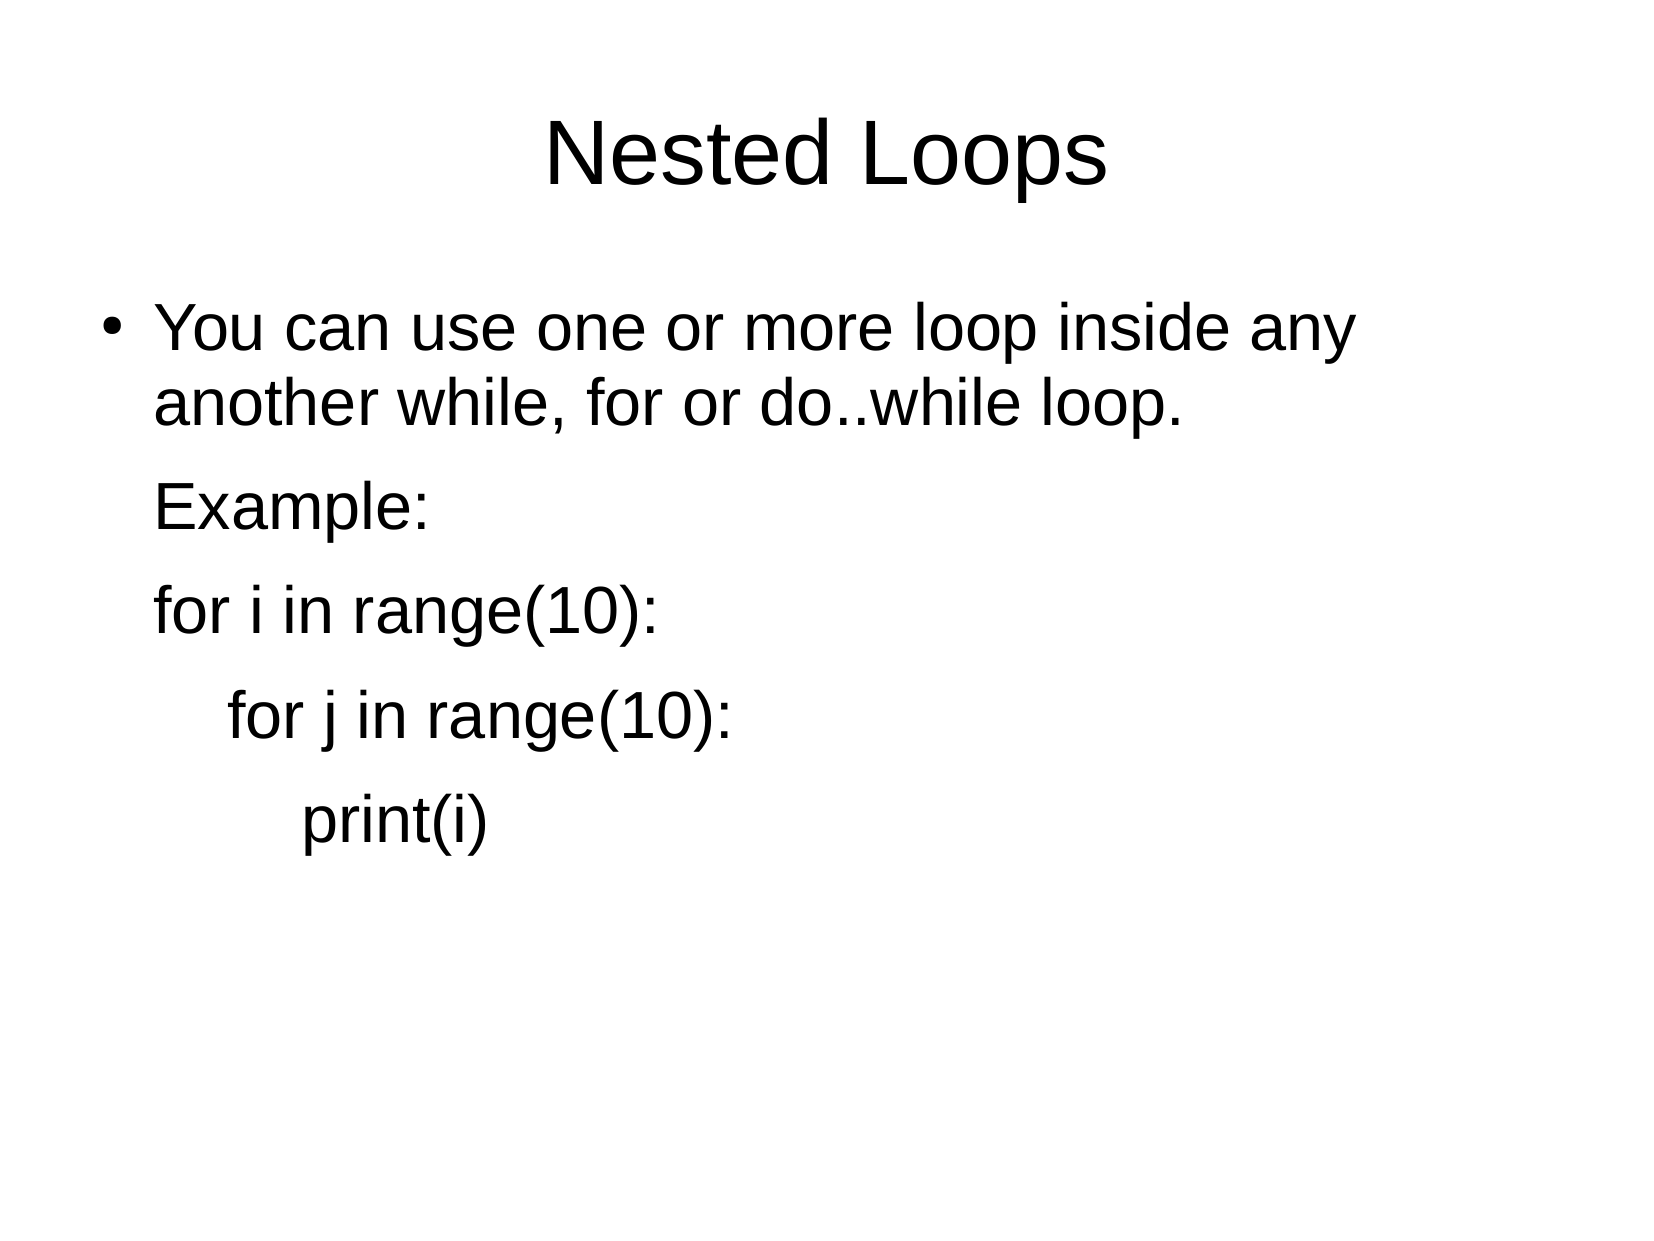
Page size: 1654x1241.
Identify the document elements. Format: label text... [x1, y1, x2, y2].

title Nested Loops [82, 49, 1571, 257]
list You can use one or more loop inside any another while, for or do..while loop. Example: for i in range(10): for j in range(10): print(i) [82, 290, 1571, 1010]
